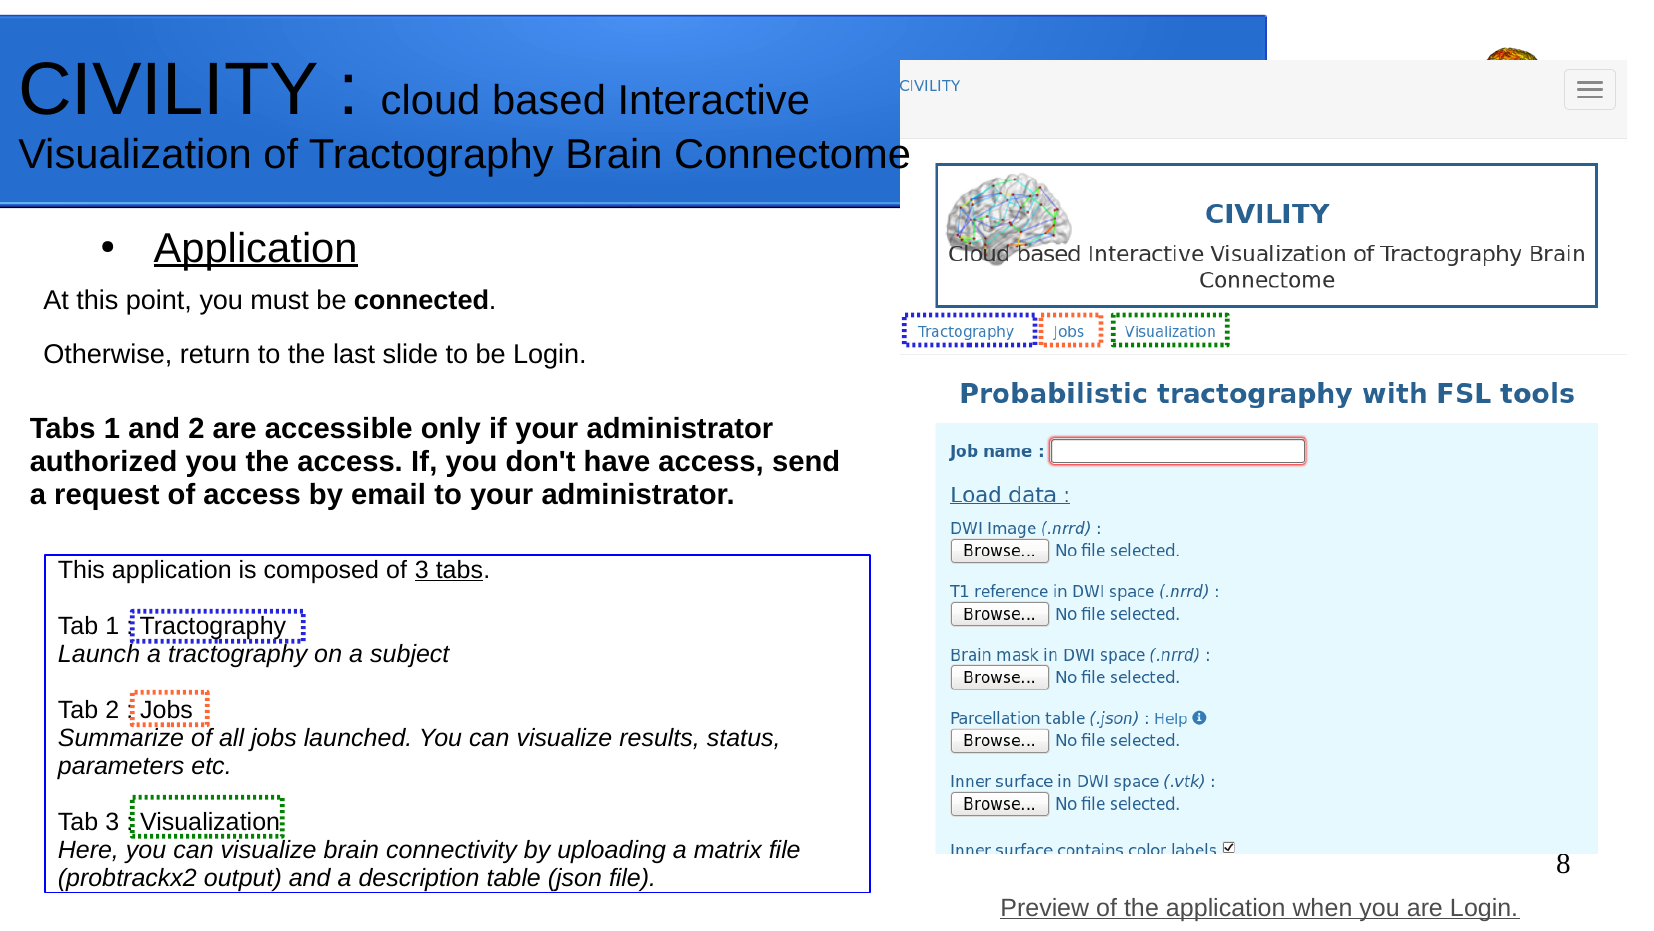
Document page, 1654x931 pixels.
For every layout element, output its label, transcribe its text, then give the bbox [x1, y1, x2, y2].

text_box This application is composed of 3 tabs. Tab 1 : Tractography Launch a tractography on a subject Tab 2 : Jobs Summarize of all jobs launched. You can visualize results, status, parameters etc. Tab 3 : Visualization Here, you can visualize brain connectivity by uploading a matrix file (probtrackx2 output) and a description table (json file). [45, 555, 871, 893]
text_box Tabs 1 and 2 are accessible only if your administrator authorized you the access. If, you don't have access, send a request of access by email to your administrator. [15, 405, 871, 519]
list Application [82, 224, 900, 764]
picture [0, 13, 1628, 854]
title CIVILITY : cloud based Interactive Visualization of Tractography Brain Connectome [18, 35, 961, 189]
text_box Preview of the application when you are Login. [960, 870, 1561, 931]
text_box At this point, you must be connected. Otherwise, return to the last slide to be Login. [0, 285, 781, 377]
